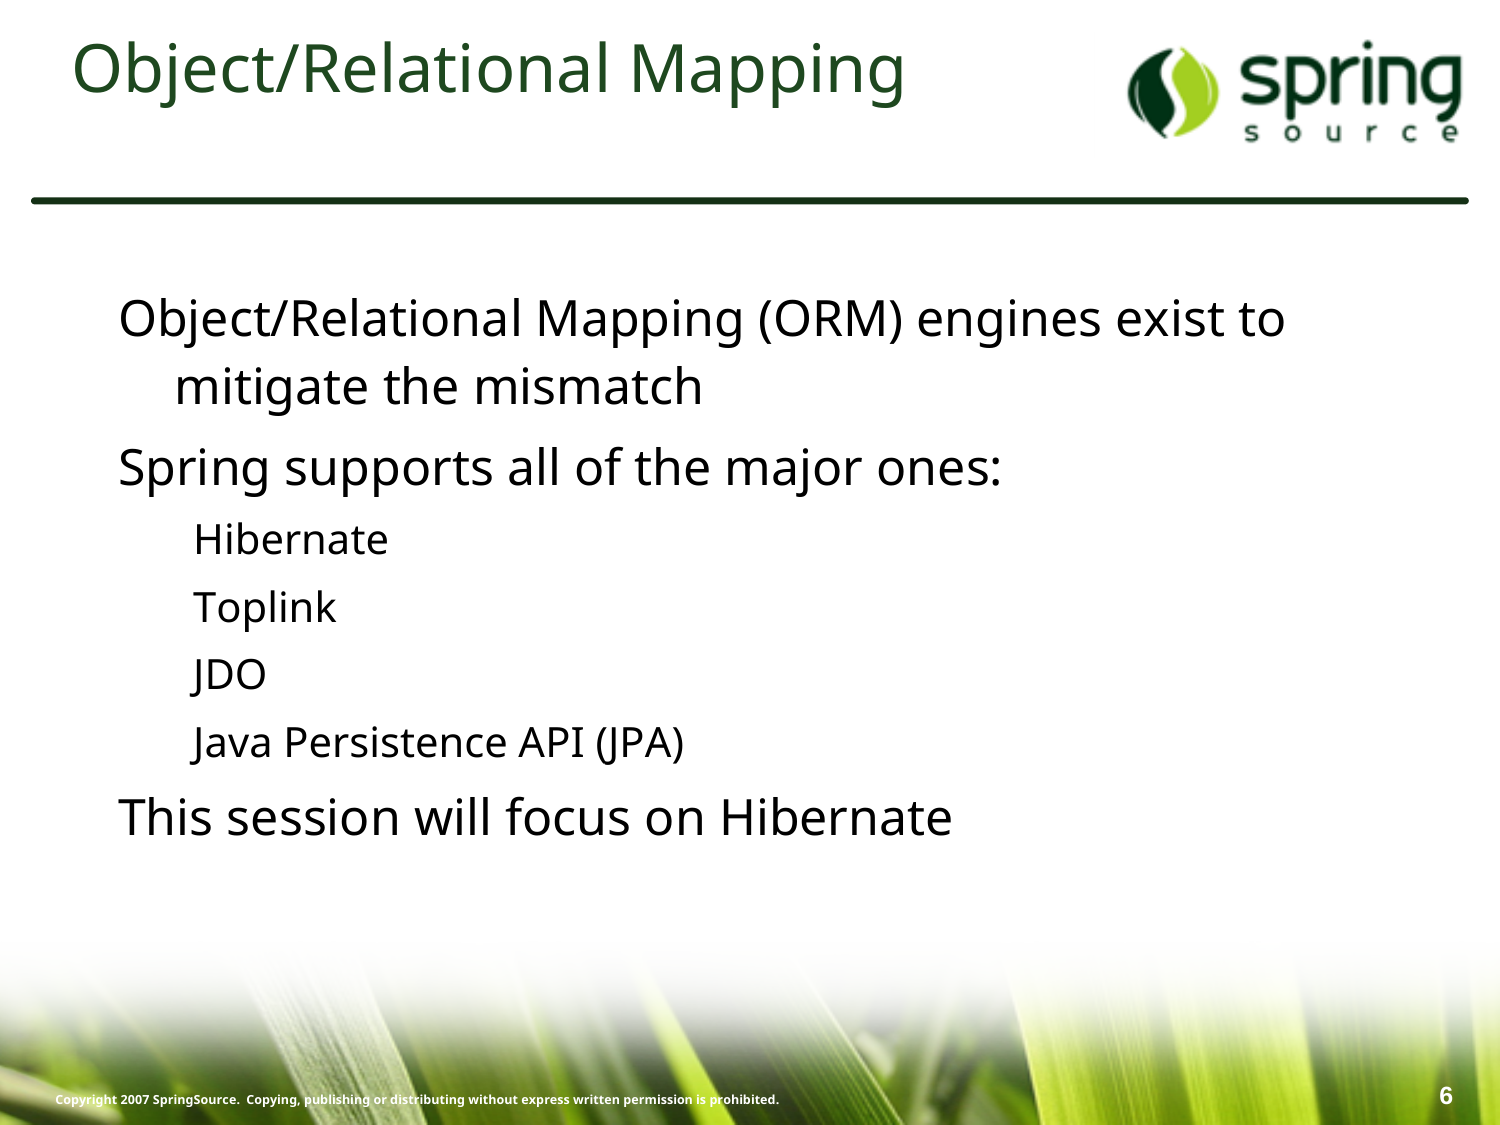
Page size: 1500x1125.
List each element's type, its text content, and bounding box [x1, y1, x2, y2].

list Object/Relational Mapping (ORM) engines exist to mitigate the mismatch Spring supports all of the major ones: Hibernate Toplink JDO Java Persistence API (JPA) This session will focus on Hibernate [103, 275, 1394, 938]
picture [1093, 32, 1500, 158]
picture [0, 941, 1500, 1125]
title Object/Relational Mapping [56, 13, 1089, 176]
